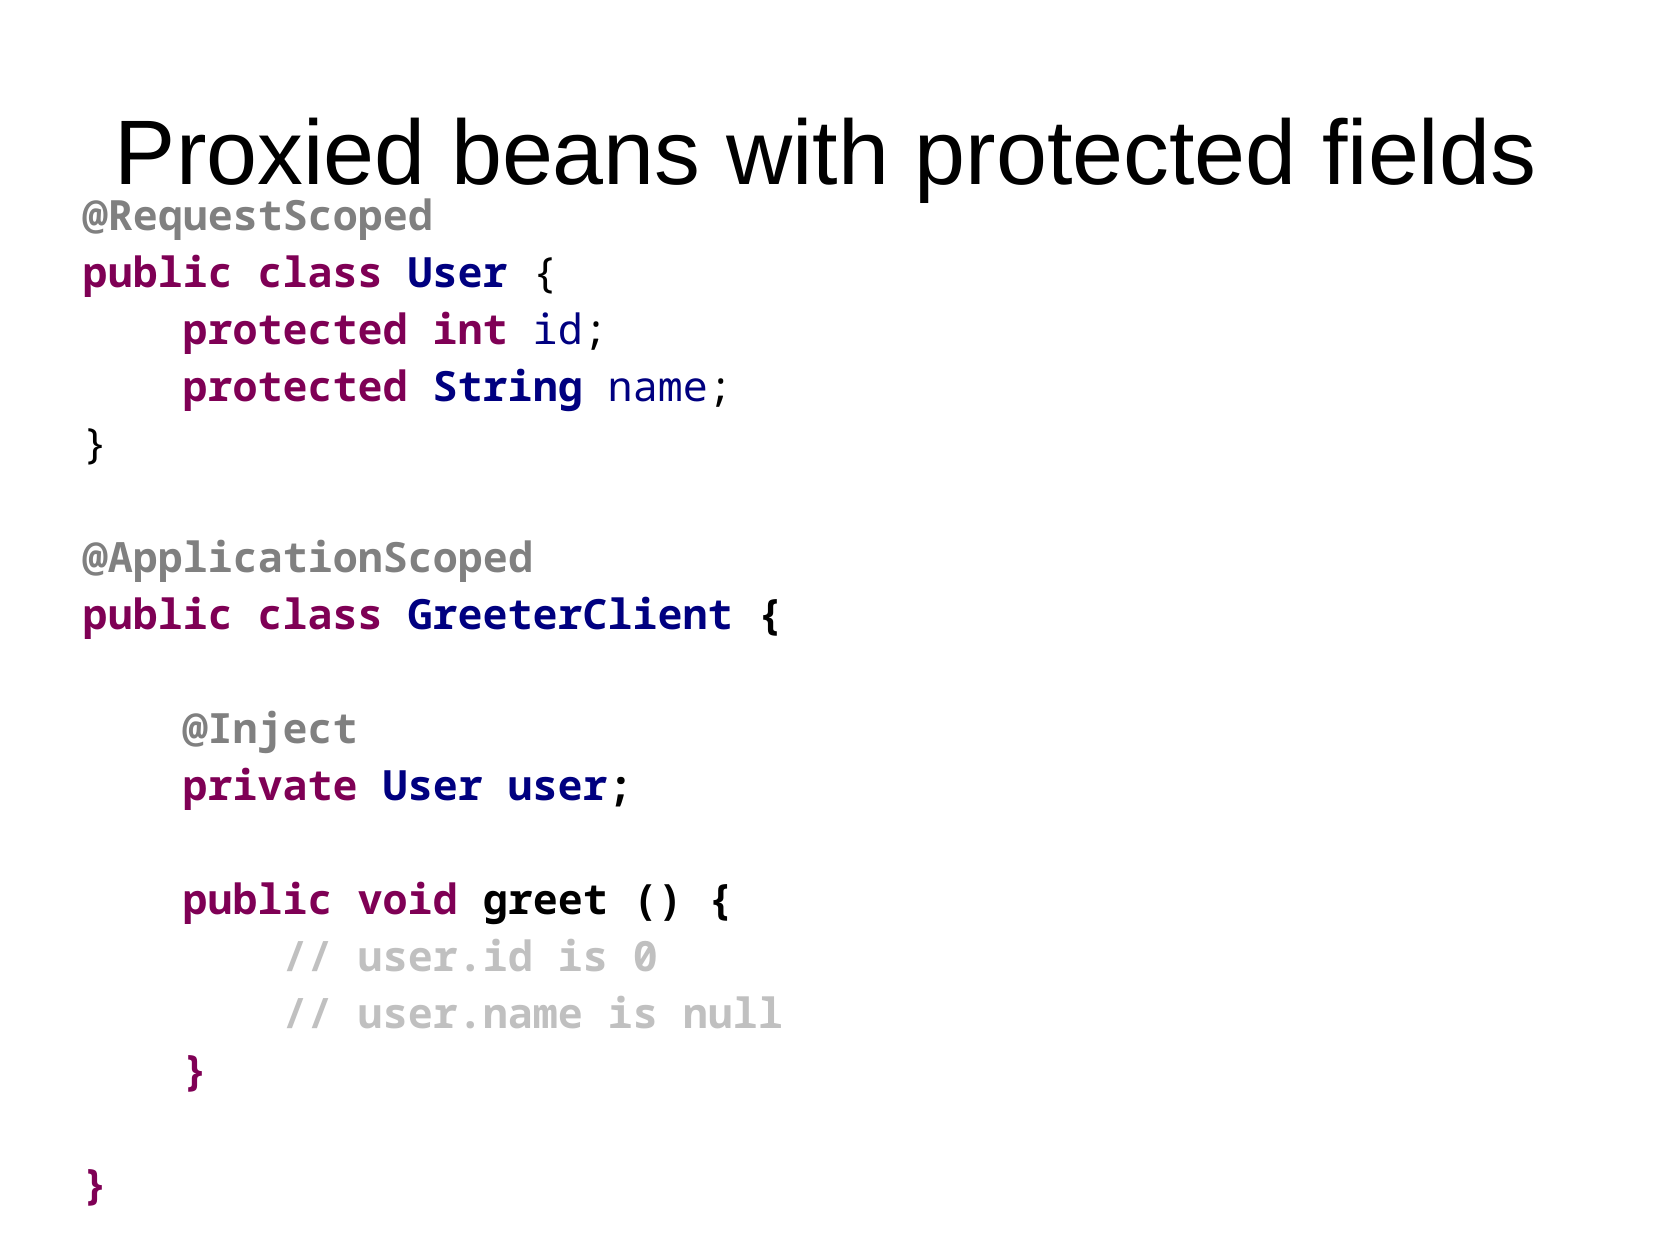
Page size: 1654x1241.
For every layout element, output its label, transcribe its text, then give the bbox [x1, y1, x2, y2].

title Proxied beans with protected fields [82, 49, 1571, 257]
list @RequestScoped public class User { protected int id; protected String name; } @ApplicationScoped public class GreeterClient { @Inject private User user; public void greet () { // user.id is 0 // user.name is null } } [82, 257, 1571, 1141]
